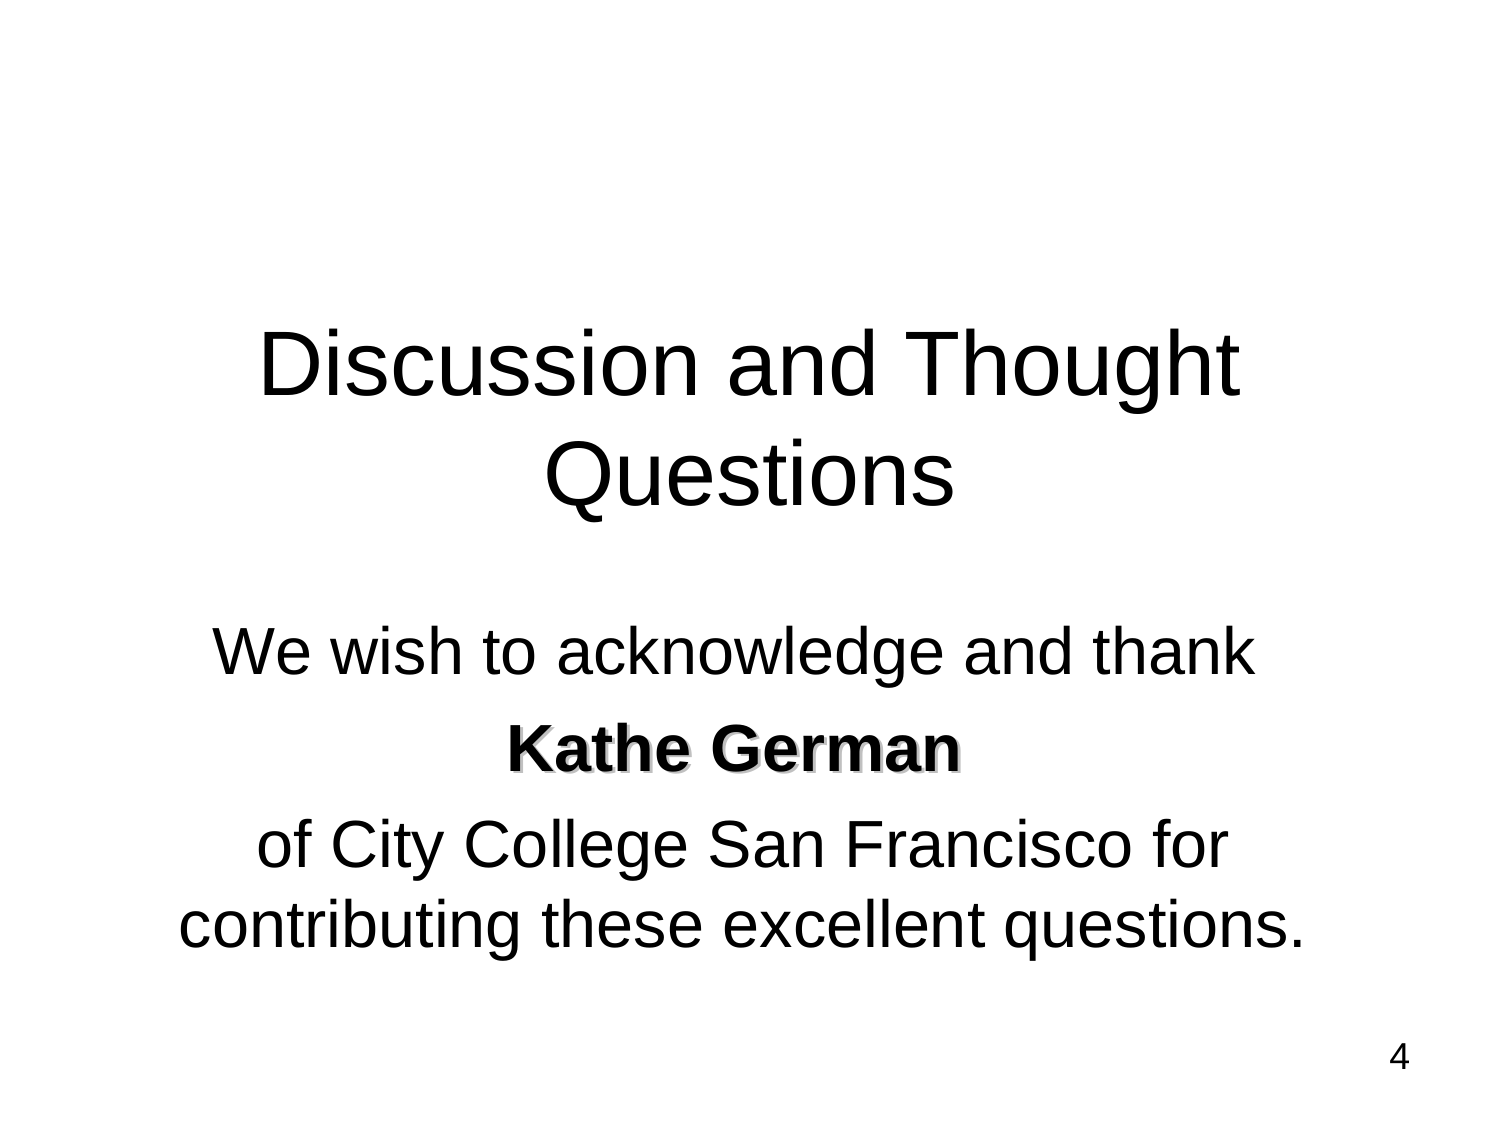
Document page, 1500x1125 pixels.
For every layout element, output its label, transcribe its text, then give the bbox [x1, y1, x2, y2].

subtitle We wish to acknowledge and thank Kathe German of City College San Francisco for contributing these excellent questions. [99, 600, 1388, 888]
title Discussion and Thought Questions [112, 374, 1388, 563]
